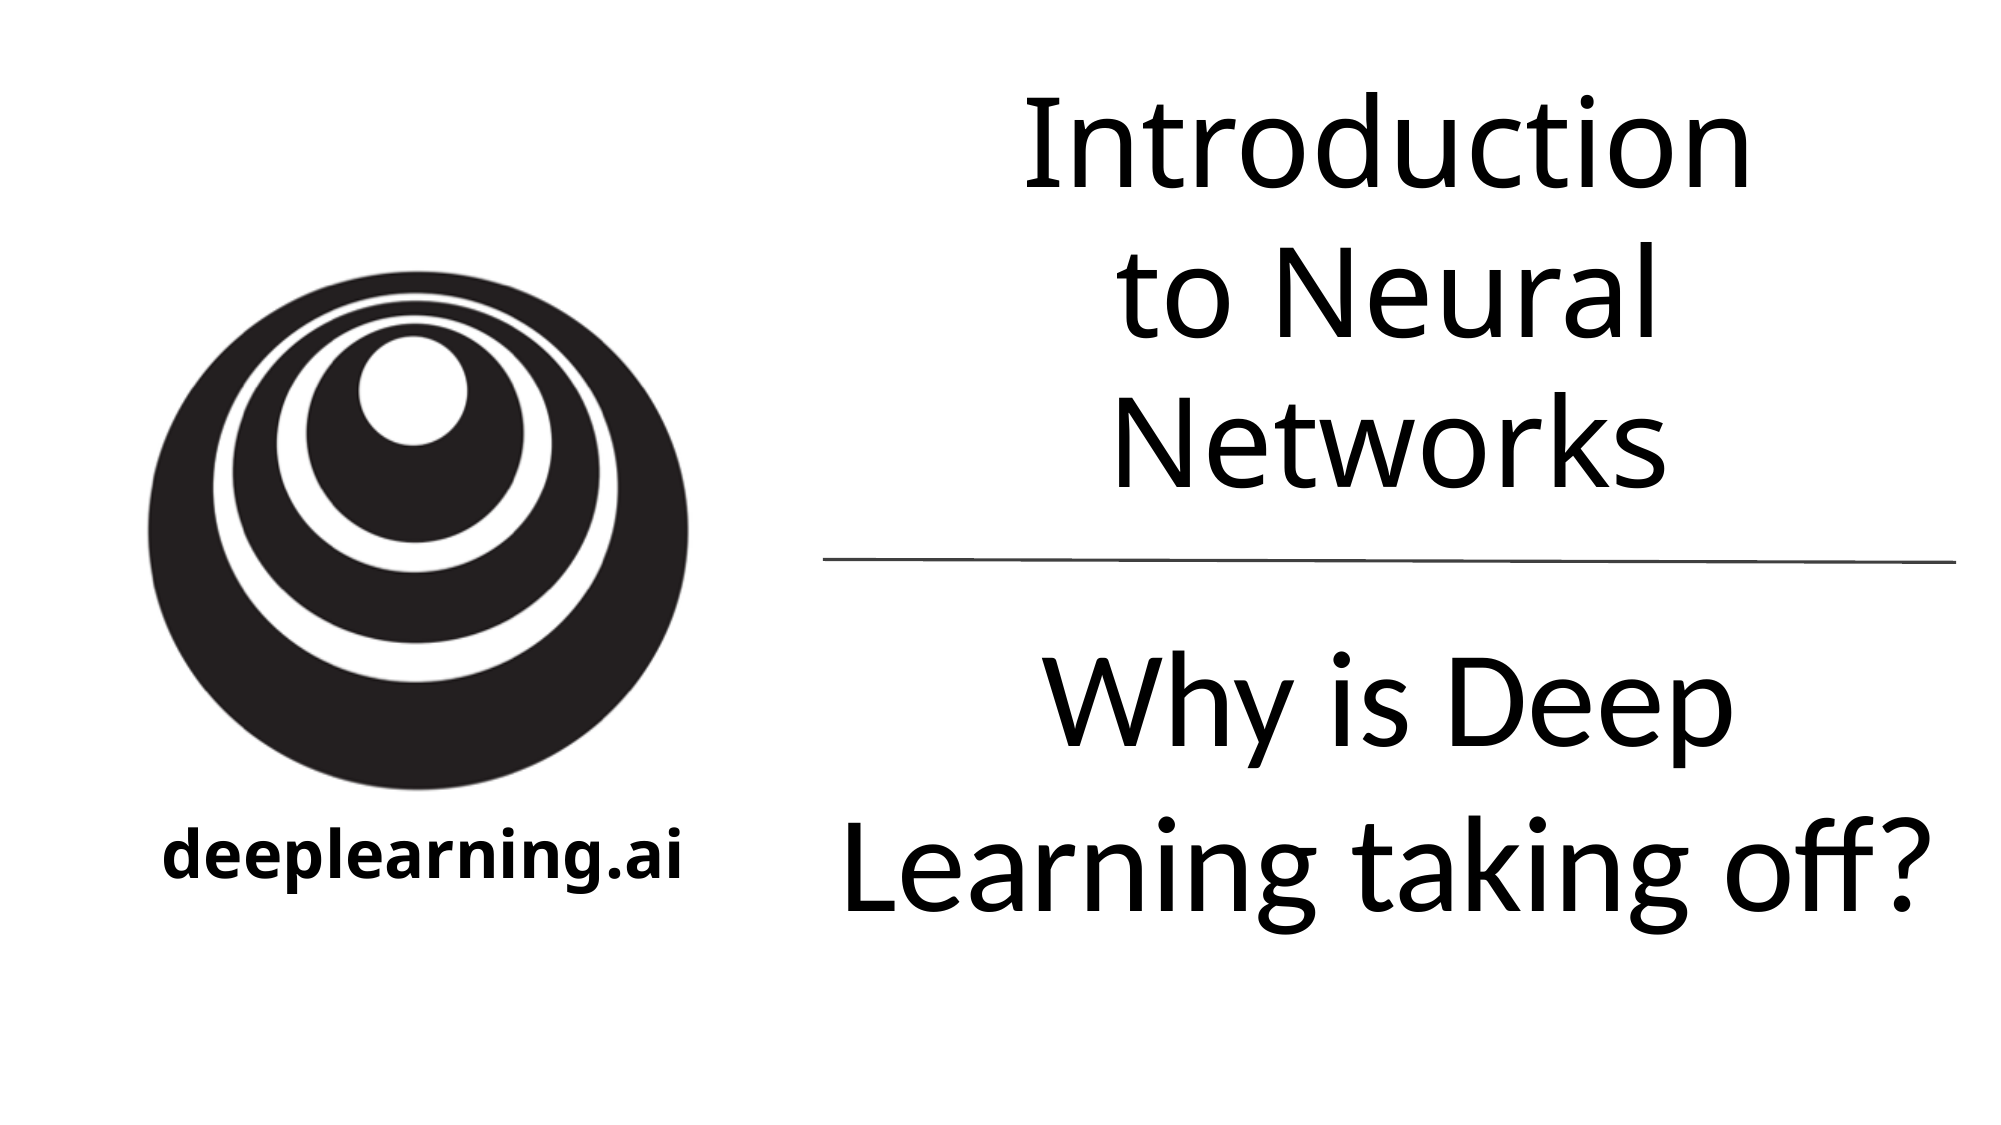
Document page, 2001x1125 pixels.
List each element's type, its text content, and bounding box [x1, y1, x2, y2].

text_box Why is Deep Learning taking off? [822, 601, 1957, 946]
title Introduction to Neural Networks [946, 203, 1833, 521]
picture [108, 234, 739, 768]
text_box deeplearning.ai [56, 768, 790, 901]
